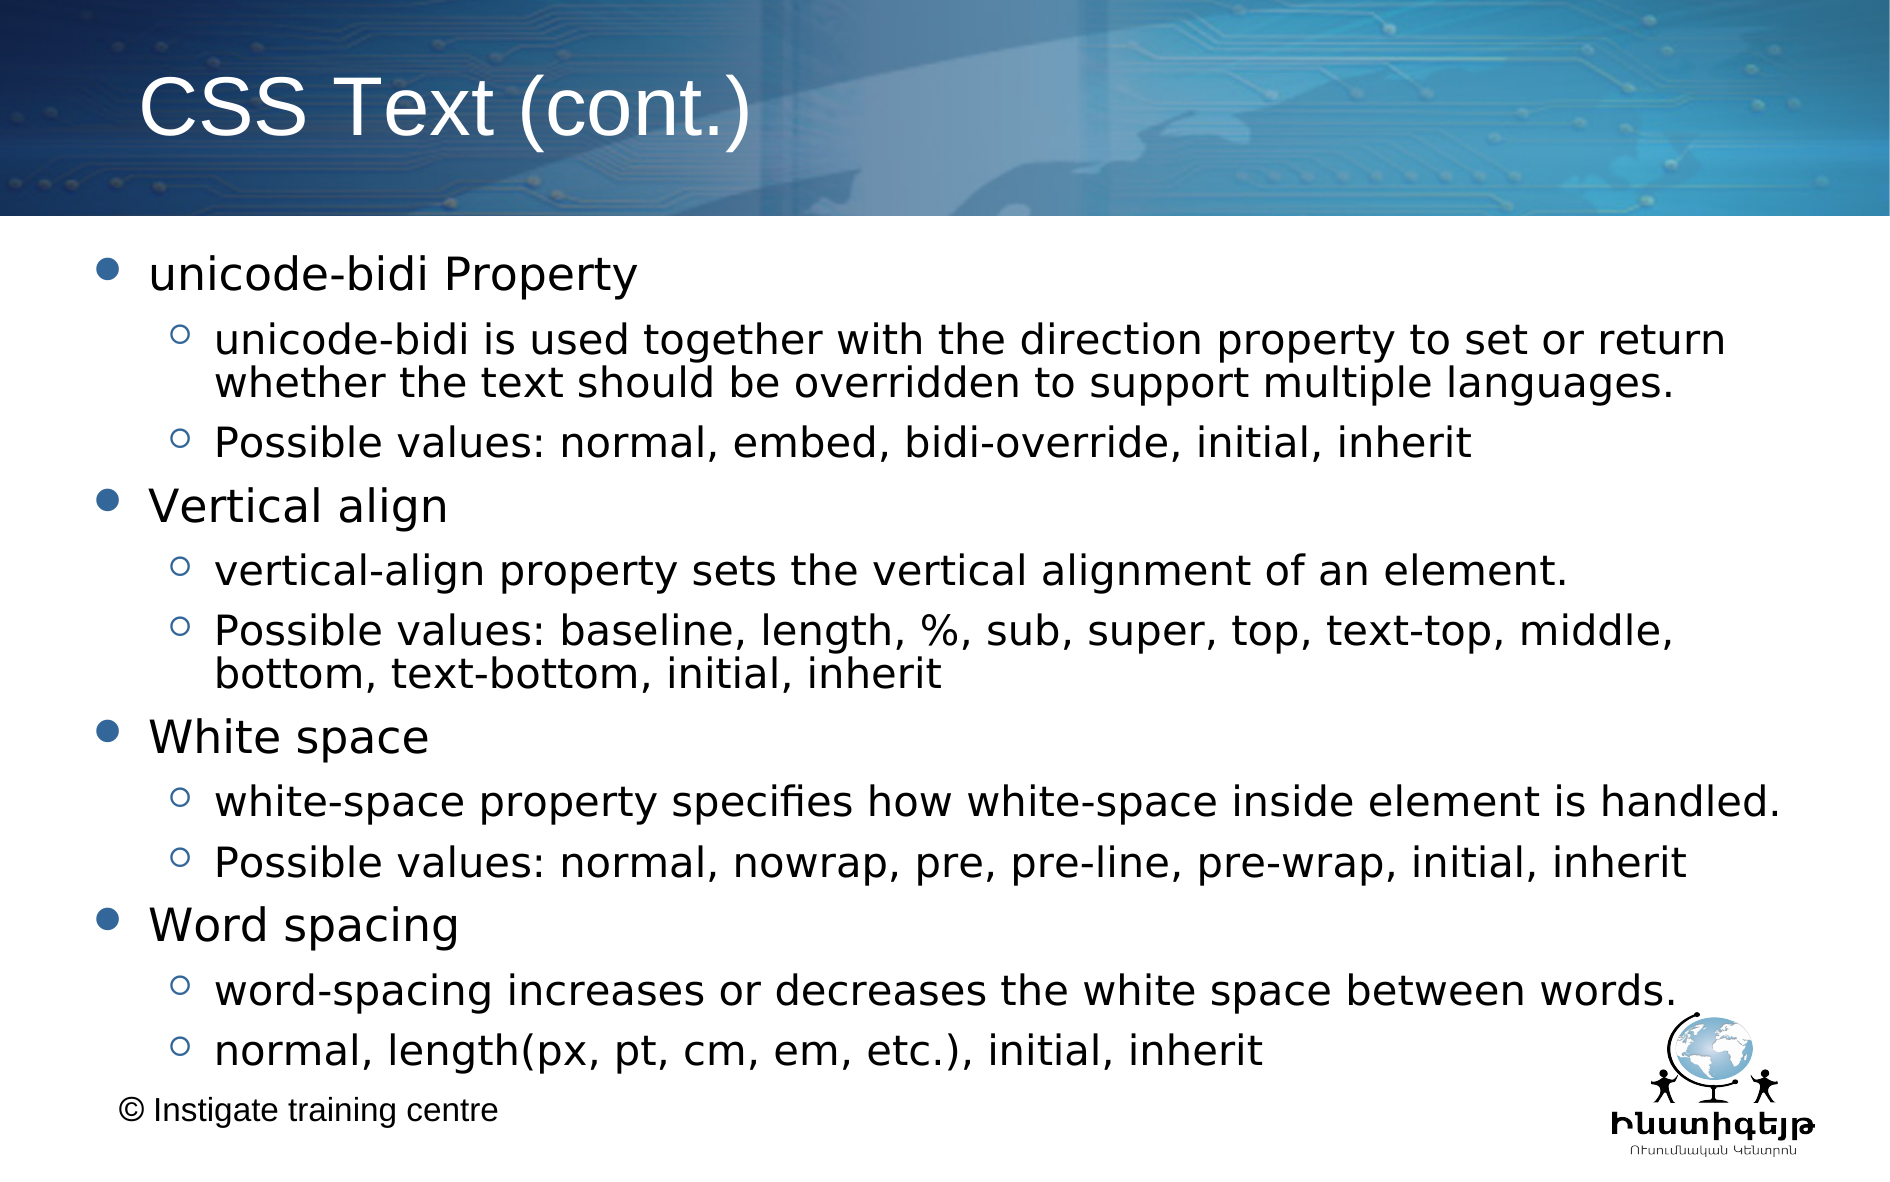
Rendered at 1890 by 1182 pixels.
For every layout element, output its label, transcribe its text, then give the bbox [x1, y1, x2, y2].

picture [0, 0, 1890, 216]
list unicode-bidi Property unicode-bidi is used together with the direction property to set or return whether the text should be overridden to support multiple languages. Possible values: normal, embed, bidi-override, initial, inherit Vertical align vertical-align property sets the vertical alignment of an element. Possible values: baseline, length, %, sub, super, top, text-top, middle, bottom, text-bottom, initial, inherit White space white-space property specifies how white-space inside element is handled. Possible values: normal, nowrap, pre, pre-line, pre-wrap, initial, inherit Word spacing word-spacing increases or decreases the white space between words. normal, length(px, pt, cm, em, etc.), initial, inherit [93, 252, 1820, 280]
picture [1612, 1012, 1815, 1157]
